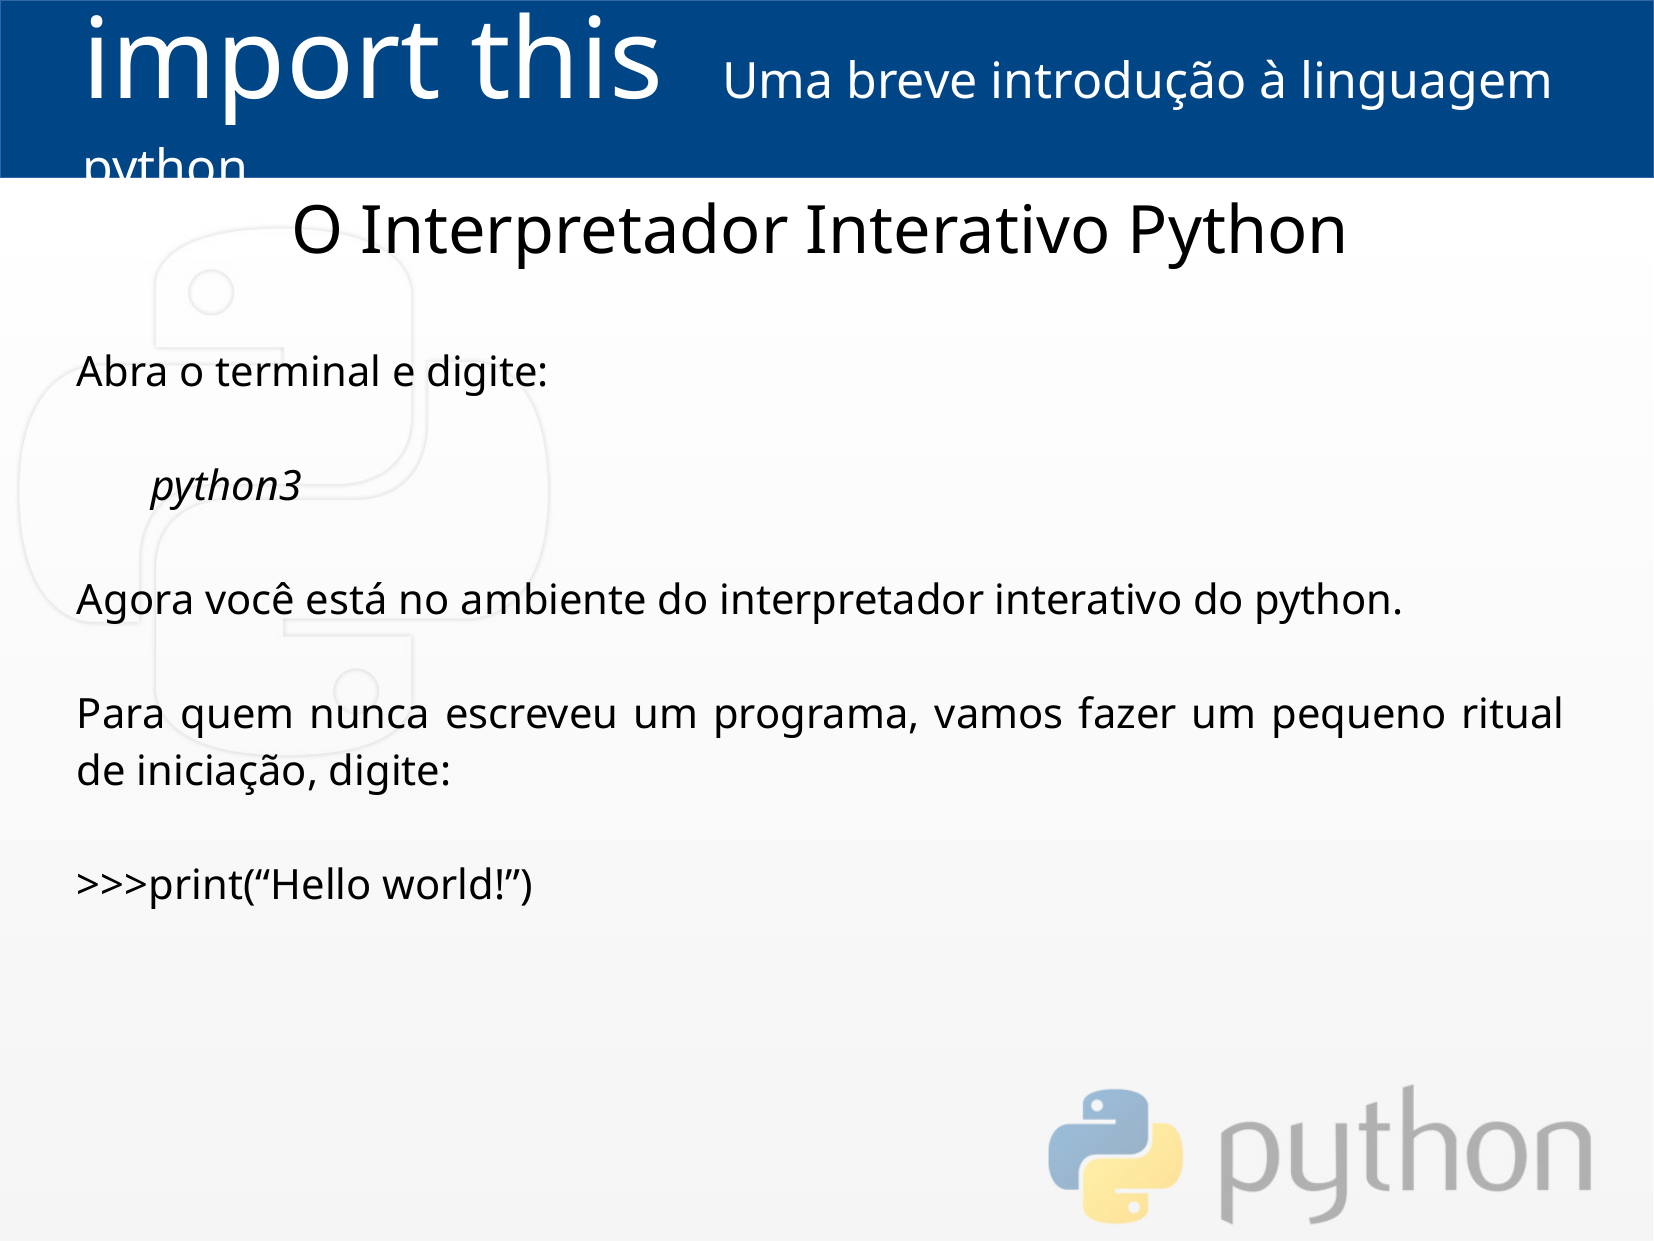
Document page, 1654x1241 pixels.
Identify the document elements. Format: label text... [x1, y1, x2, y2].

title import this Uma breve introdução à linguagem python [82, 1, 1571, 178]
text_box [0, 0, 1654, 178]
picture [0, 208, 1654, 1241]
subtitle O Interpretador Interativo Python Abra o terminal e digite: python3 Agora você está no ambiente do interpretador interativo do python. Para quem nunca escreveu um programa, vamos fazer um pequeno ritual de iniciação, digite: >>>print(“Hello world!”) [76, 208, 1565, 1057]
